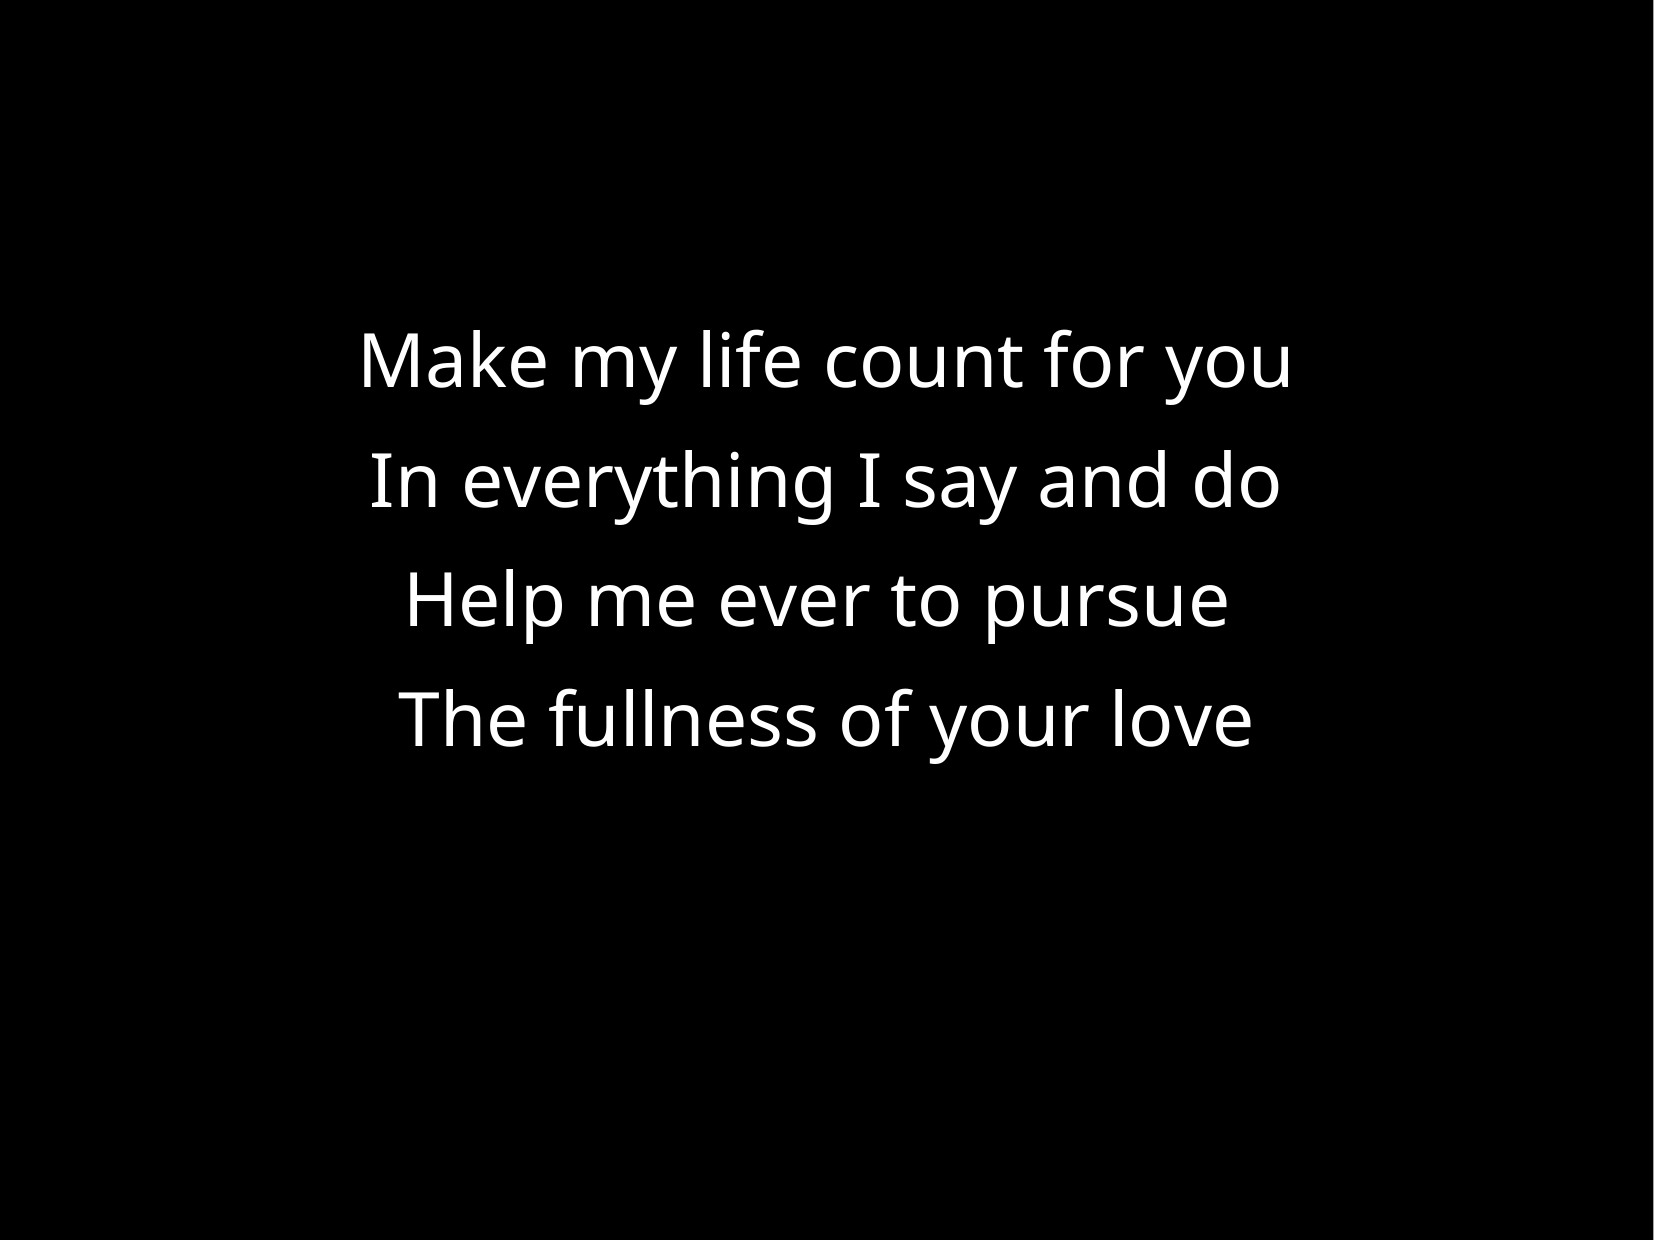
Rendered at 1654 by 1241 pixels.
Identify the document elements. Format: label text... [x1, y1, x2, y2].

list Make my life count for you In everything I say and do Help me ever to pursue The fullness of your love [0, 307, 1654, 1229]
